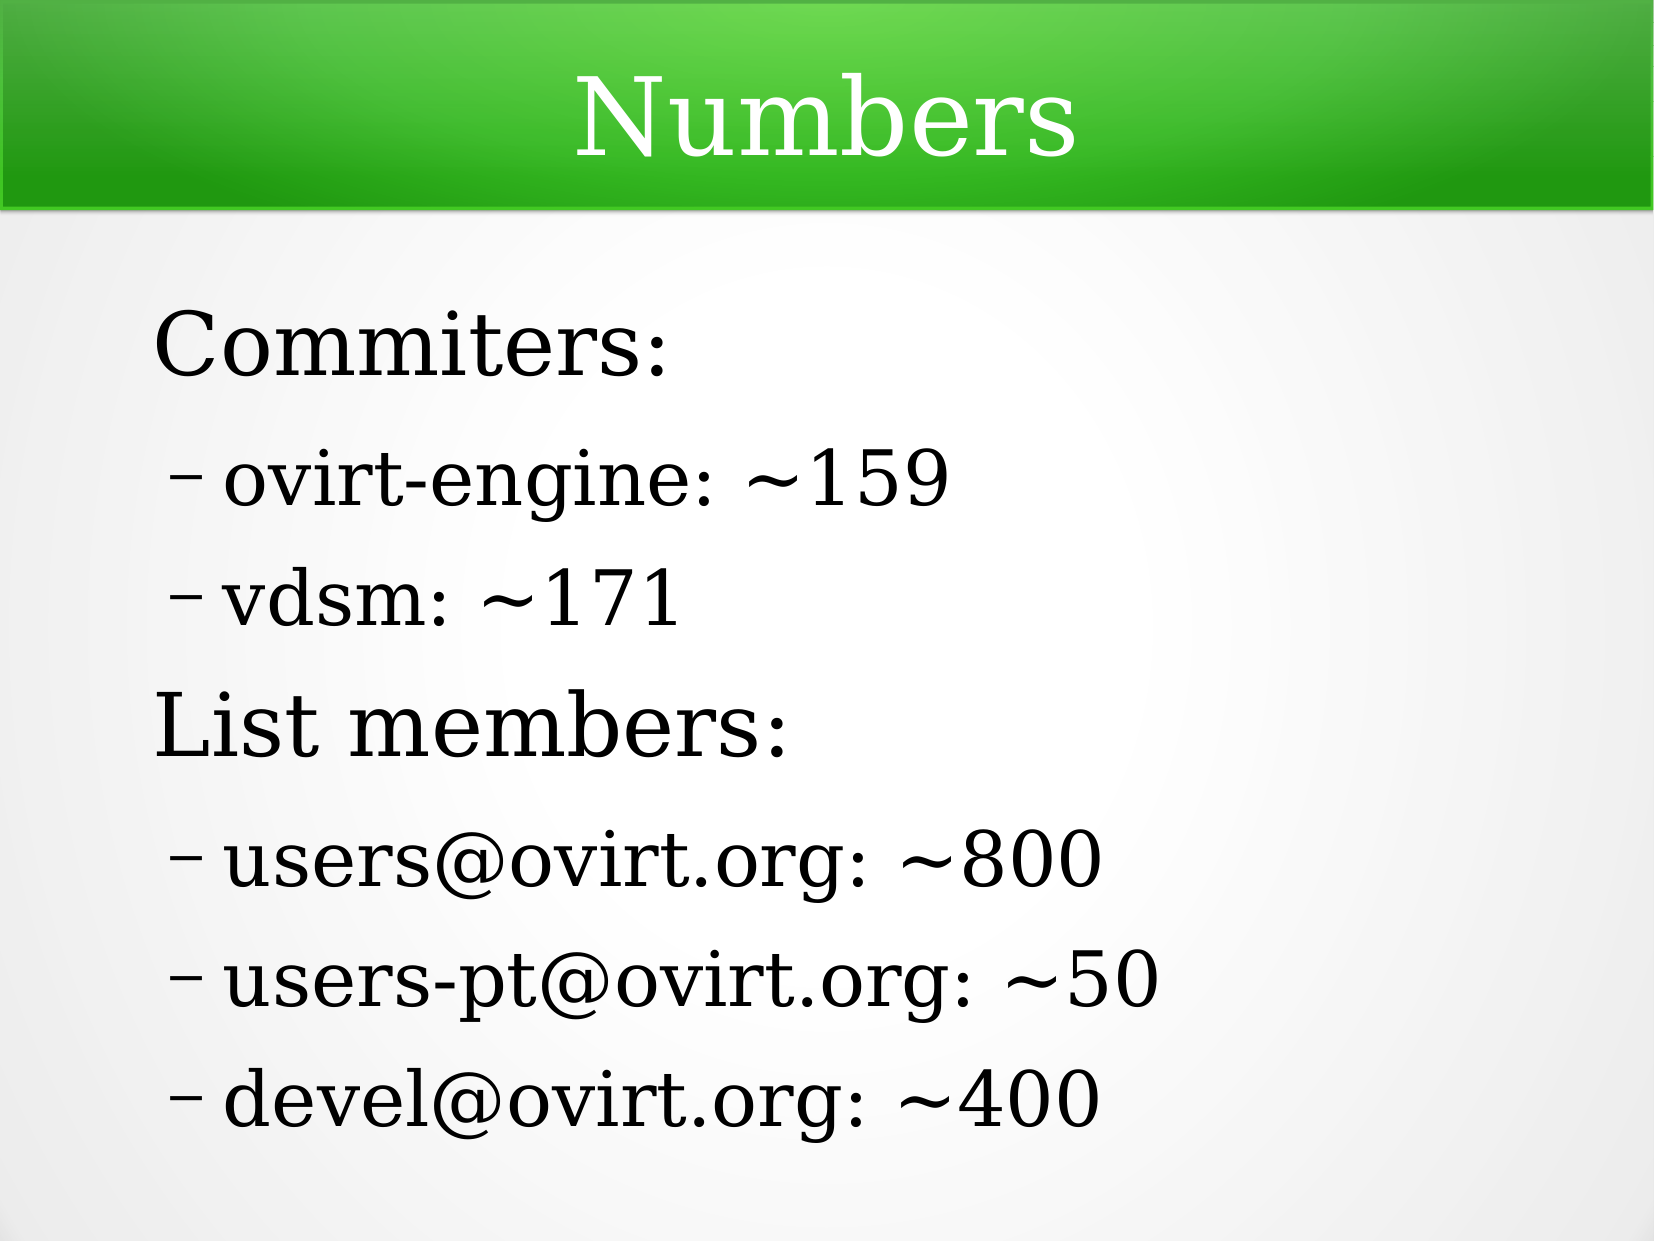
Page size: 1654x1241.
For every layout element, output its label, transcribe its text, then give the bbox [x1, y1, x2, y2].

title Numbers [82, 47, 1571, 189]
list Commiters: ovirt-engine: ~159 vdsm: ~171 List members: users@ovirt.org: ~800 users-pt@ovirt.org: ~50 devel@ovirt.org: ~400 [82, 293, 1571, 1150]
